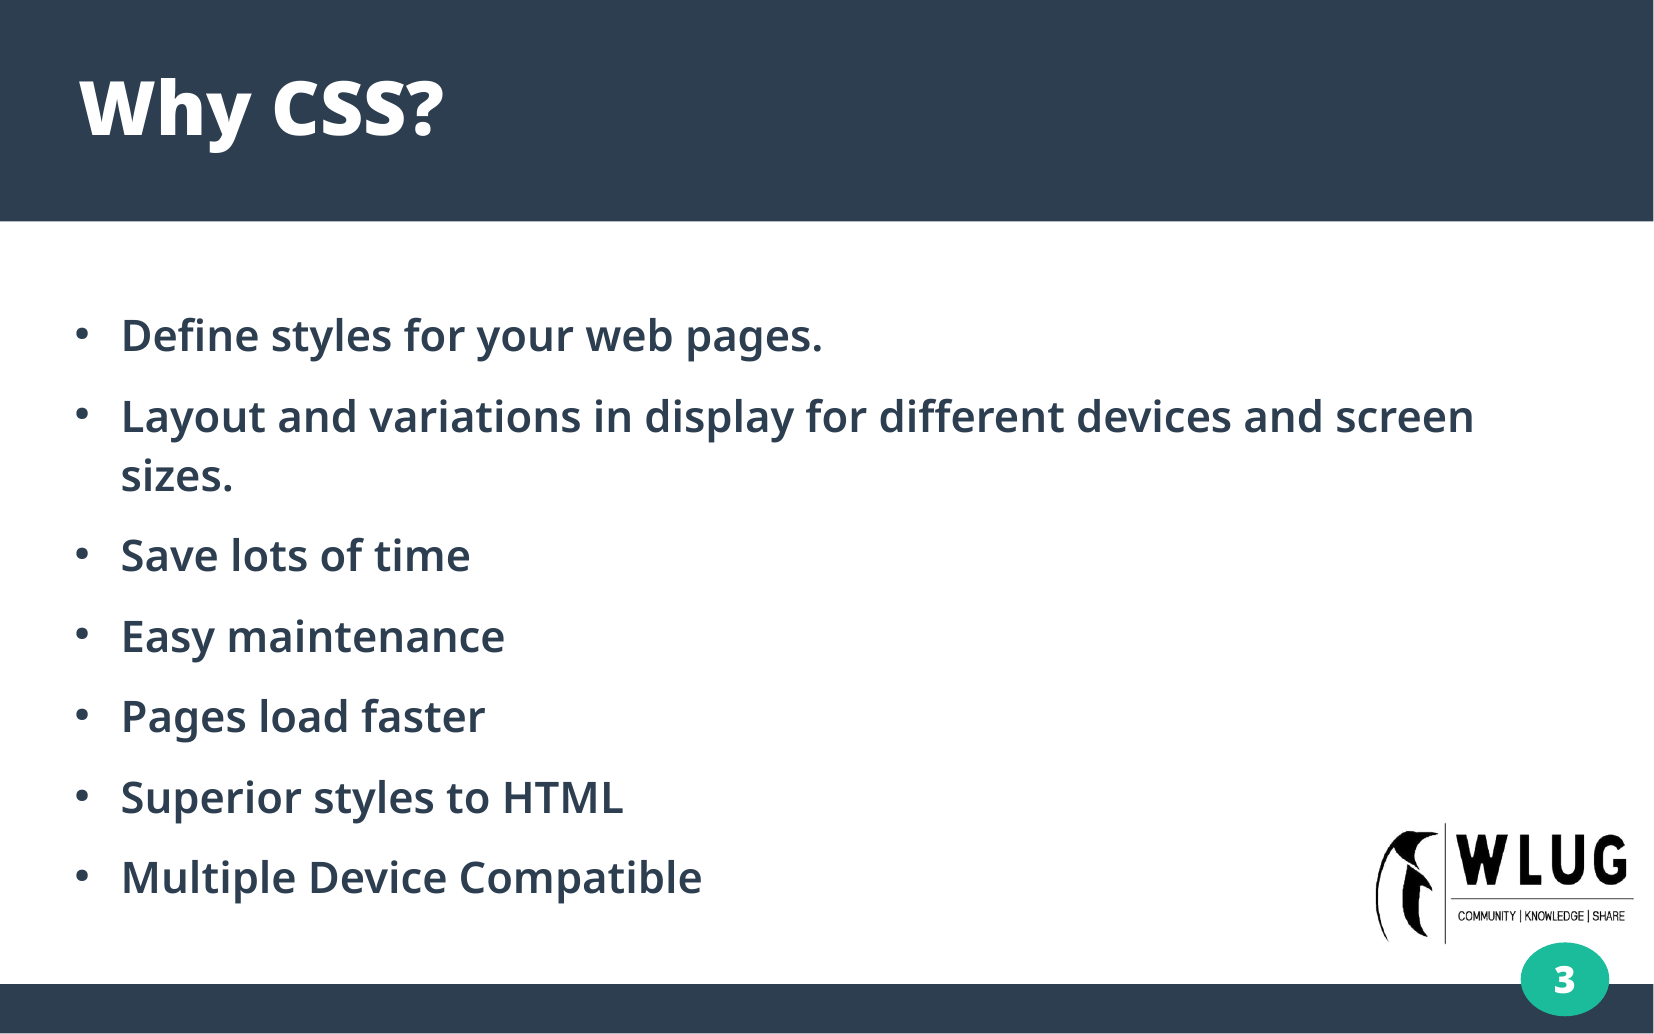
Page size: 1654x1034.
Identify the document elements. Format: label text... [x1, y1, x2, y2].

list Define styles for your web pages. Layout and variations in display for different devices and screen sizes. Save lots of time Easy maintenance Pages load faster Superior styles to HTML Multiple Device Compatible [59, 224, 1595, 914]
title Why CSS? [59, 41, 1595, 173]
picture [1358, 814, 1643, 950]
